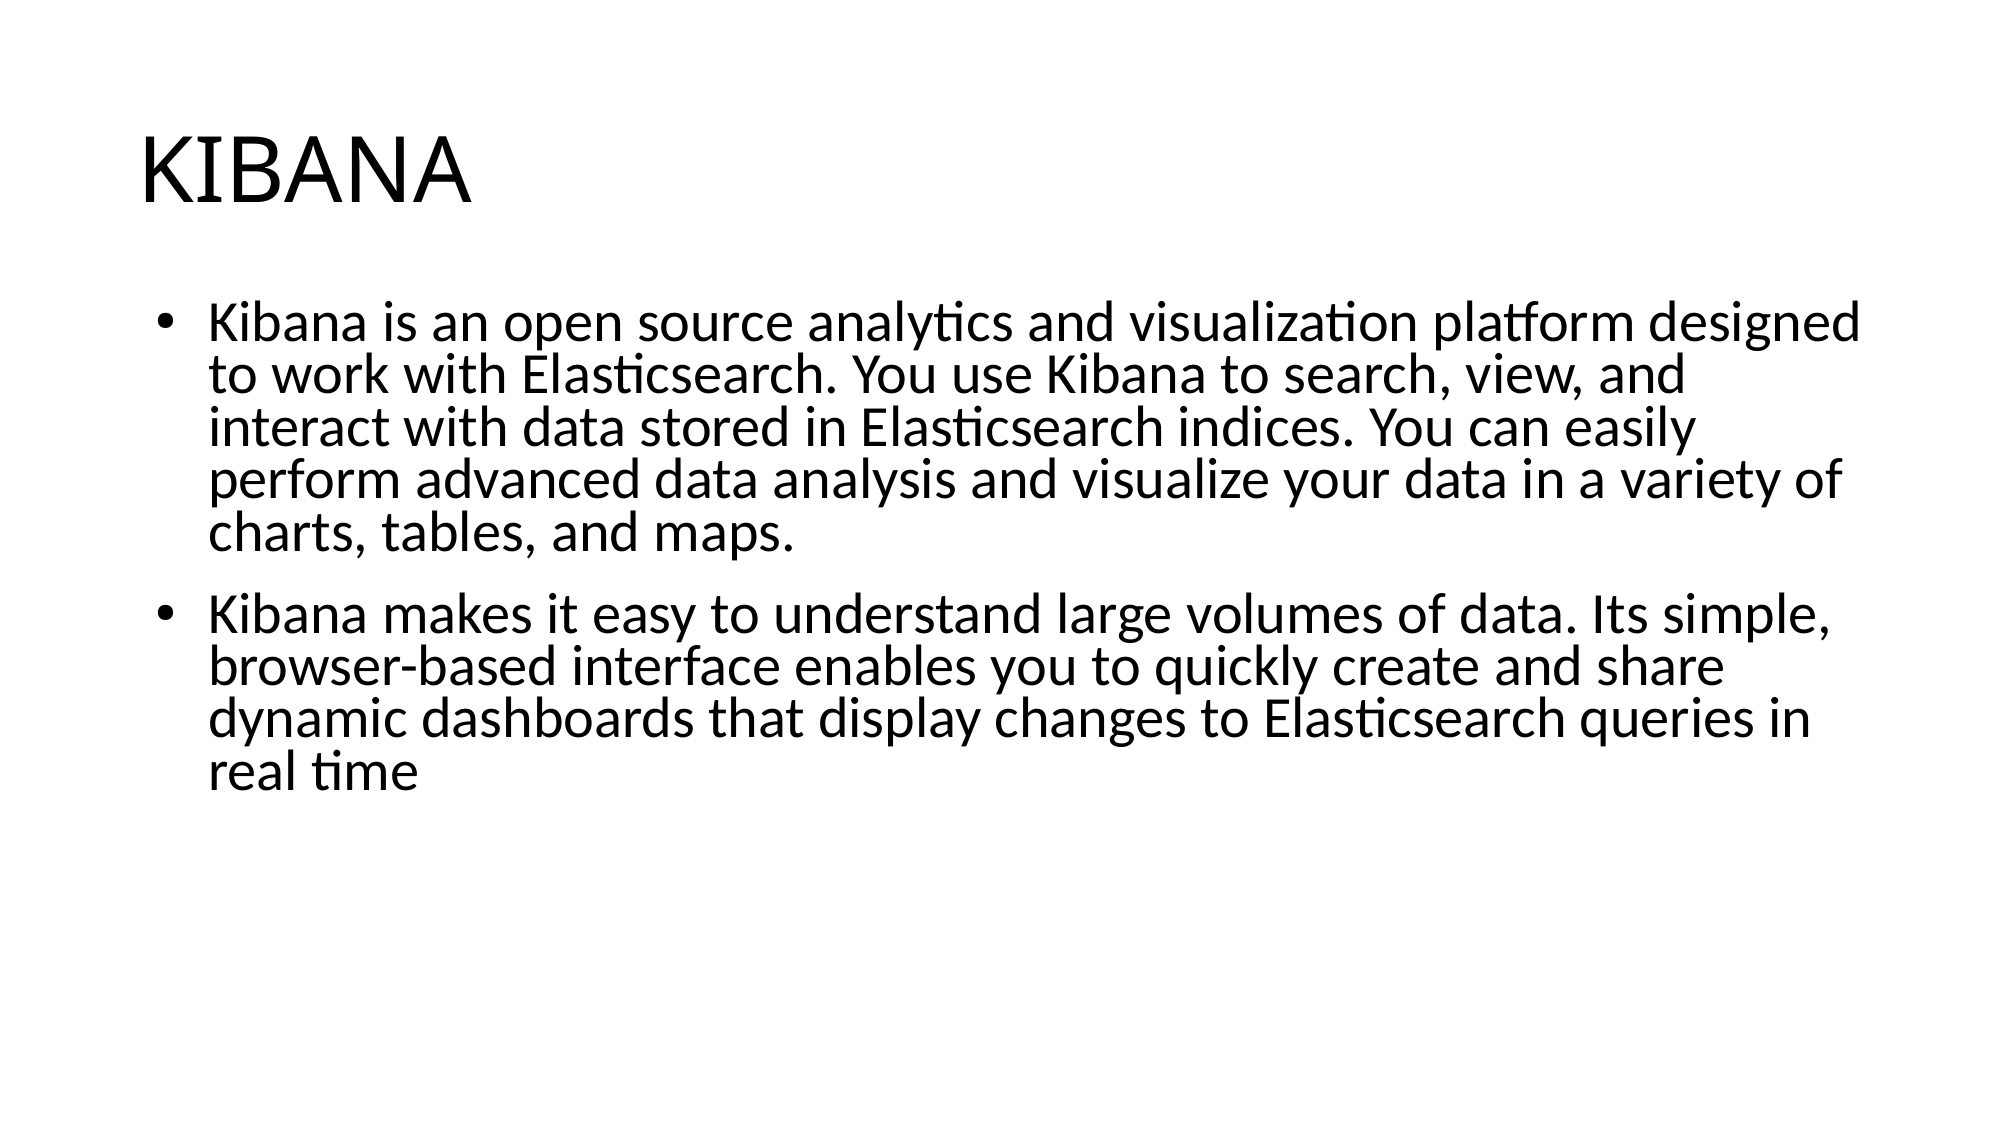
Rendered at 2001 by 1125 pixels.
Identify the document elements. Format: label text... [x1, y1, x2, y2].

title KIBANA [137, 59, 1863, 278]
list Kibana is an open source analytics and visualization platform designed to work with Elasticsearch. You use Kibana to search, view, and interact with data stored in Elasticsearch indices. You can easily perform advanced data analysis and visualize your data in a variety of charts, tables, and maps. Kibana makes it easy to understand large volumes of data. Its simple, browser-based interface enables you to quickly create and share dynamic dashboards that display changes to Elasticsearch queries in real time [137, 299, 1863, 1014]
